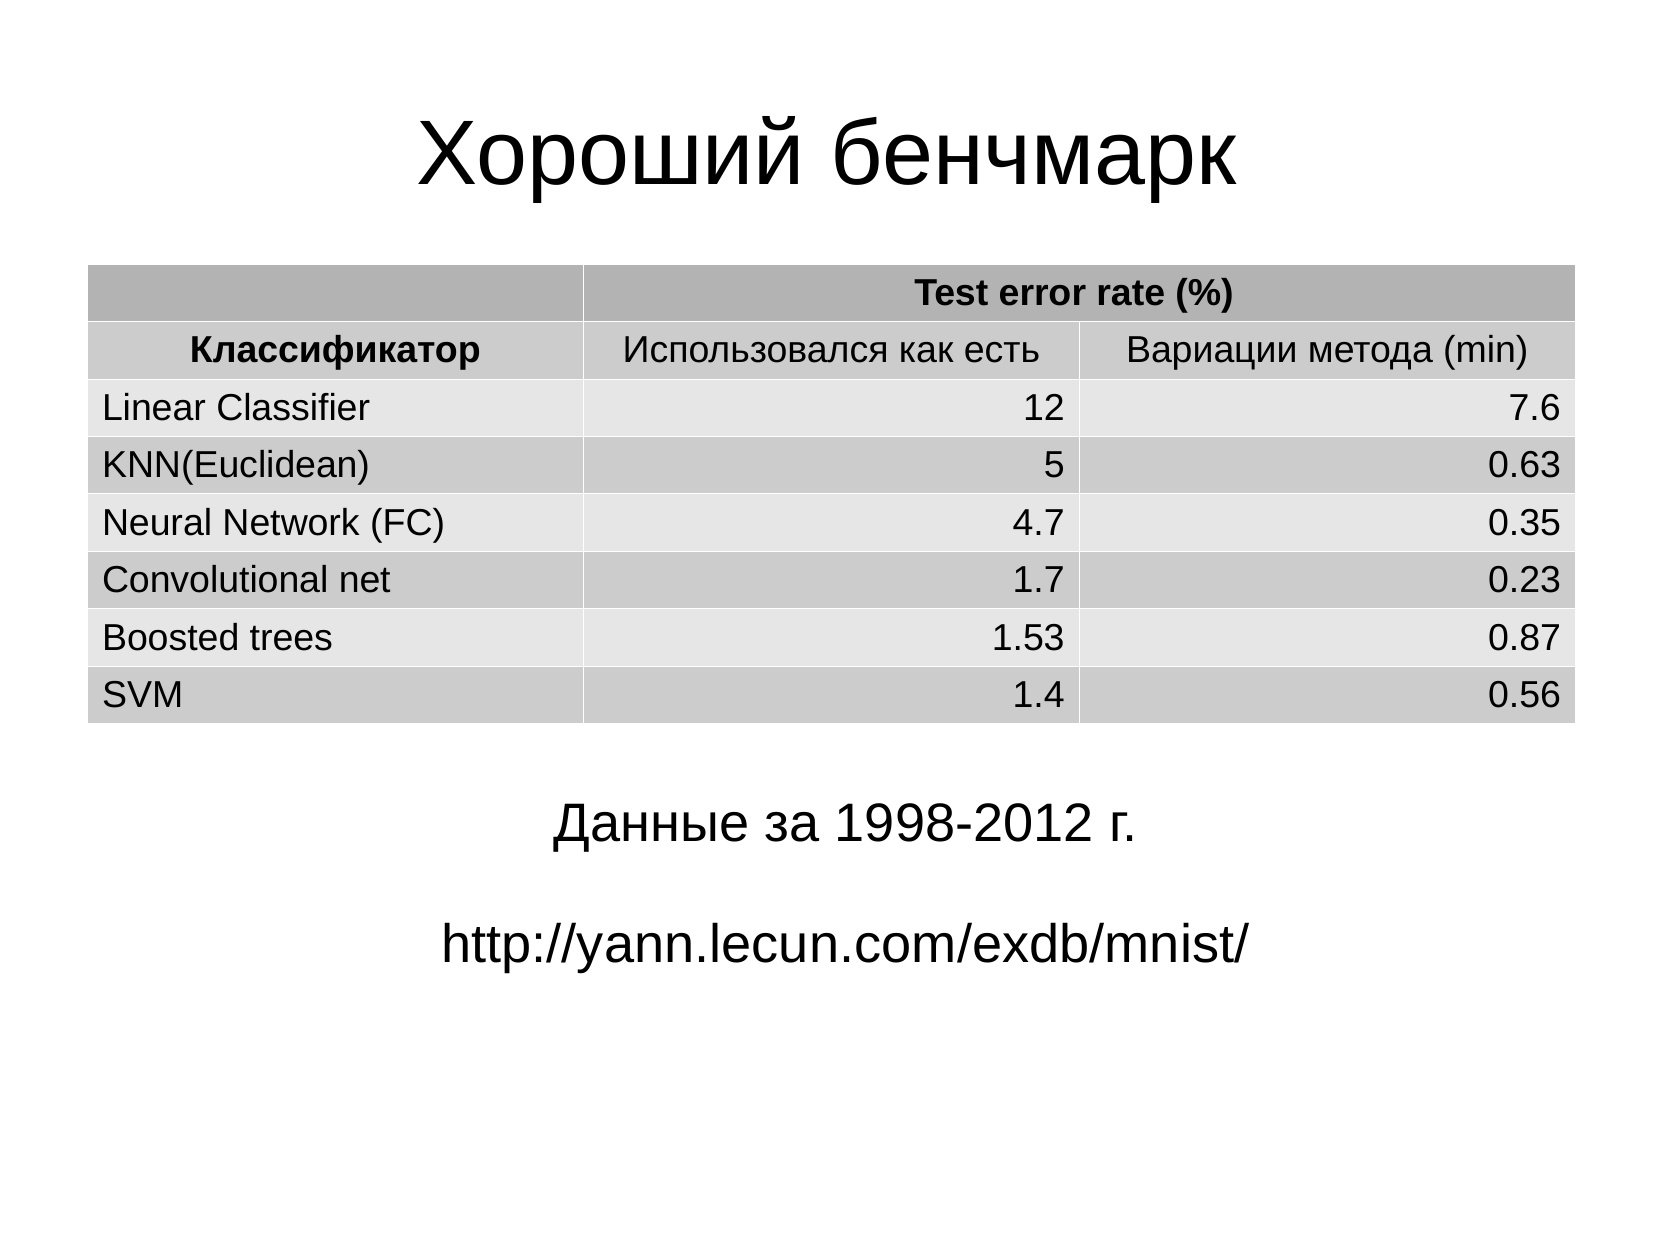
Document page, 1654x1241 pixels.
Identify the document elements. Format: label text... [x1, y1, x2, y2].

table_cell Linear Classifier [88, 380, 583, 436]
table_cell 12 [584, 380, 1079, 436]
table_cell 7.6 [1080, 380, 1575, 436]
table_cell Boosted trees [88, 609, 583, 666]
table_header Test error rate (%) [584, 265, 1575, 321]
table_cell Использовался как есть [584, 322, 1079, 379]
table_cell 1.7 [584, 552, 1079, 608]
table_cell Convolutional net [88, 552, 583, 608]
table_cell 4.7 [584, 494, 1079, 551]
table_cell 0.63 [1080, 437, 1575, 493]
table_cell 0.87 [1080, 609, 1575, 666]
title Данные за 1998-2012 г. http://yann.lecun.com/exdb/mnist/ [101, 780, 1591, 988]
table_cell 1.4 [584, 667, 1079, 723]
table_cell Neural Network (FC) [88, 494, 583, 551]
table_cell 1.53 [584, 609, 1079, 666]
table_cell SVM [88, 667, 583, 723]
table_cell 0.35 [1080, 494, 1575, 551]
table_cell KNN(Euclidean) [88, 437, 583, 493]
table_cell Вариации метода (min) [1080, 322, 1575, 379]
table_cell 0.23 [1080, 552, 1575, 608]
table_header [88, 265, 583, 321]
table_cell 5 [584, 437, 1079, 493]
table_cell Классификатор [88, 322, 583, 379]
title Хороший бенчмарк [82, 49, 1571, 257]
table_cell 0.56 [1080, 667, 1575, 723]
